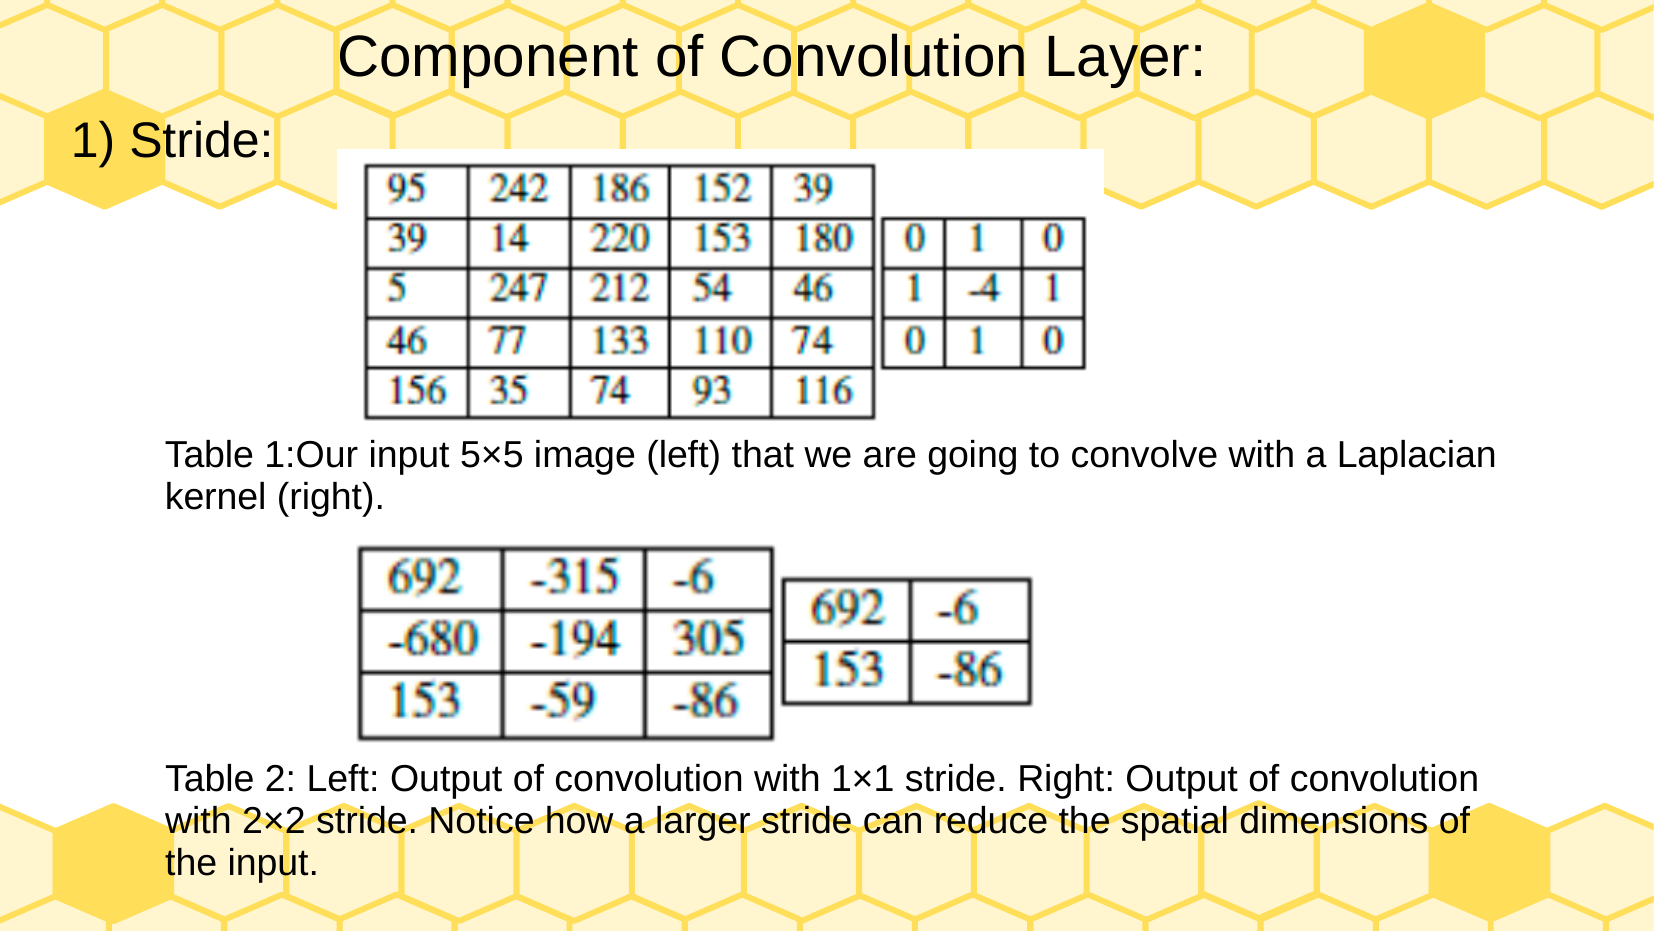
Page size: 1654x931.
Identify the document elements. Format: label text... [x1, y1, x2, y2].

picture [334, 524, 1051, 750]
picture [337, 149, 1104, 426]
text_box Table 1:Our input 5×5 image (left) that we are going to convolve with a Laplacian kernel (right). [150, 426, 1538, 551]
title Component of Convolution Layer: [337, 0, 1538, 112]
list 1) Stride: [0, 112, 1571, 188]
text_box Table 2: Left: Output of convolution with 1×1 stride. Right: Output of convolution with 2×2 stride. Notice how a larger stride can reduce the spatial dimensions of the input. [150, 750, 1538, 931]
